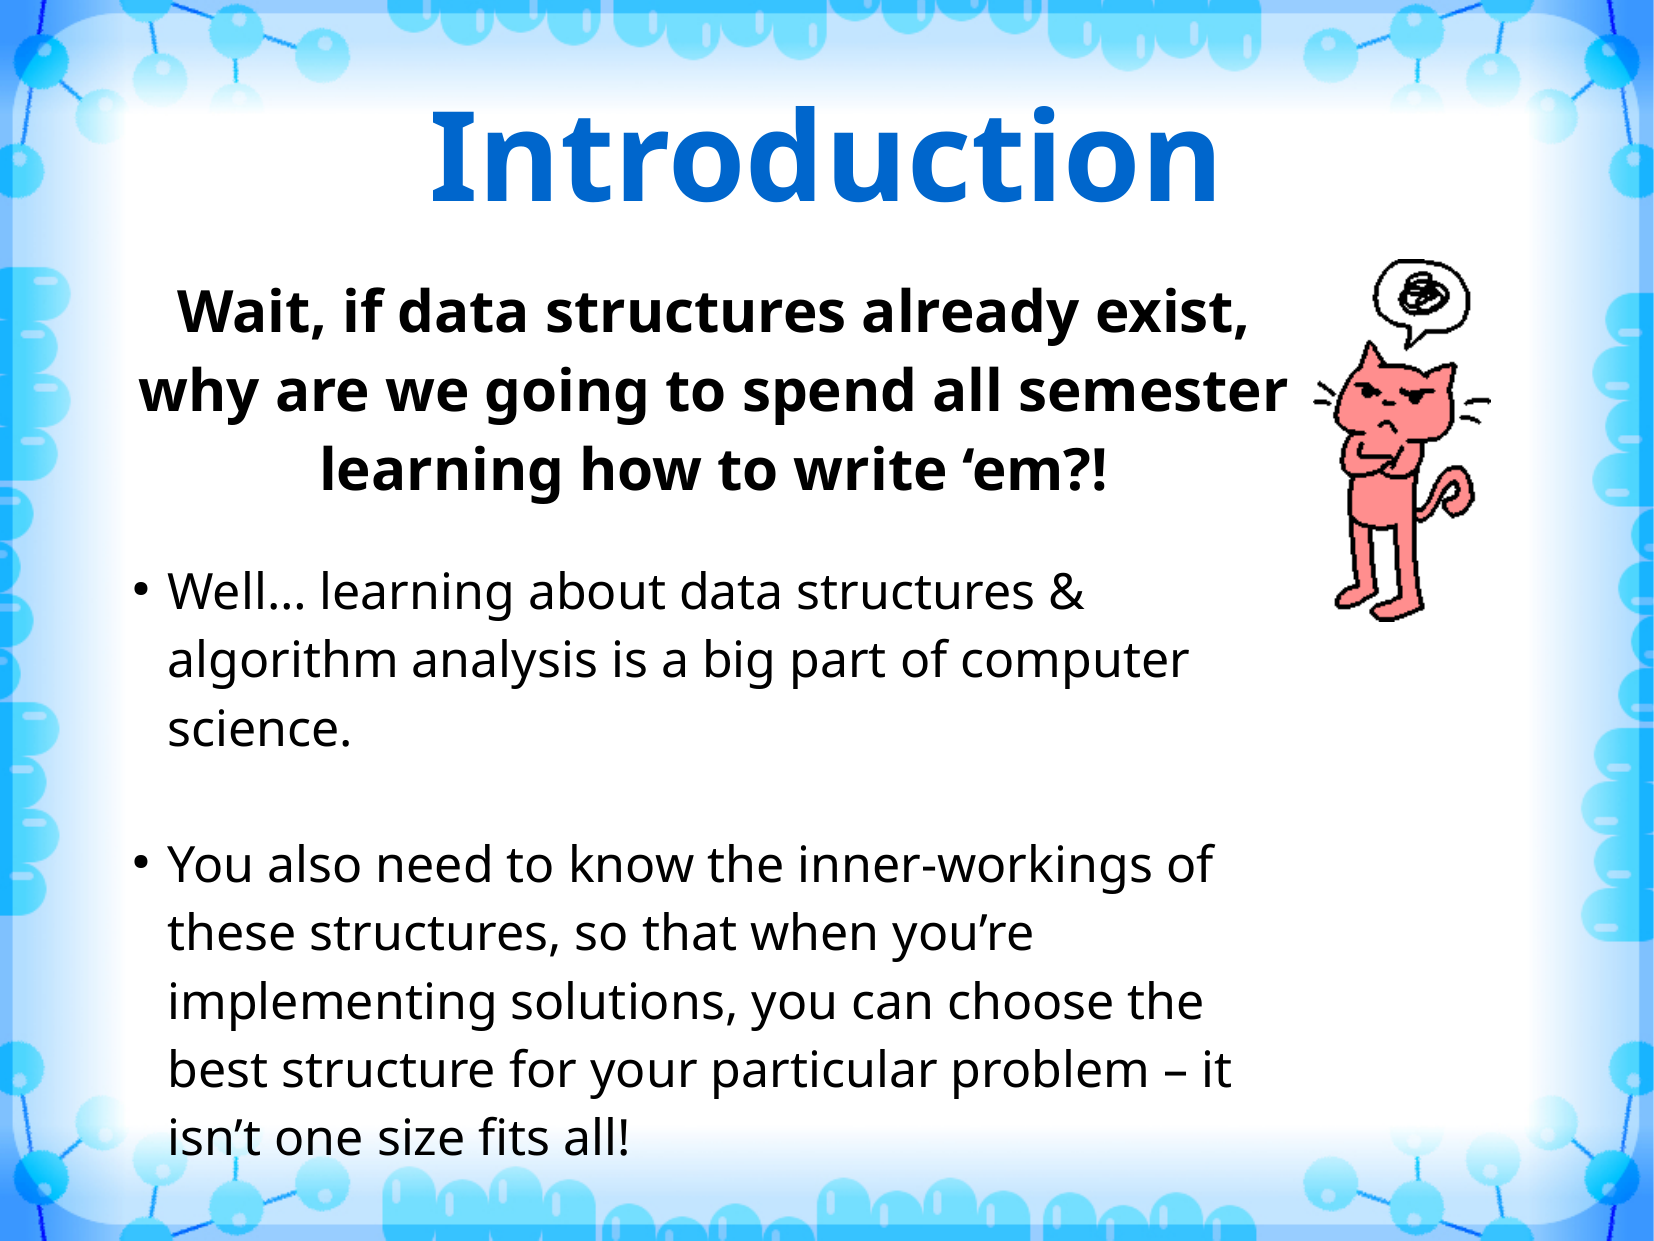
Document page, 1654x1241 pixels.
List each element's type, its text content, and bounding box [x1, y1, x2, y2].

title Introduction [82, 49, 1571, 257]
text_box Wait, if data structures already exist, why are we going to spend all semester learning how to write ‘em?! [135, 270, 1293, 537]
picture [0, 0, 1654, 1241]
text_box Well… learning about data structures & algorithm analysis is a big part of computer science. You also need to know the inner-workings of these structures, so that when you’re implementing solutions, you can choose the best structure for your particular problem – it isn’t one size fits all! [132, 556, 1296, 1118]
